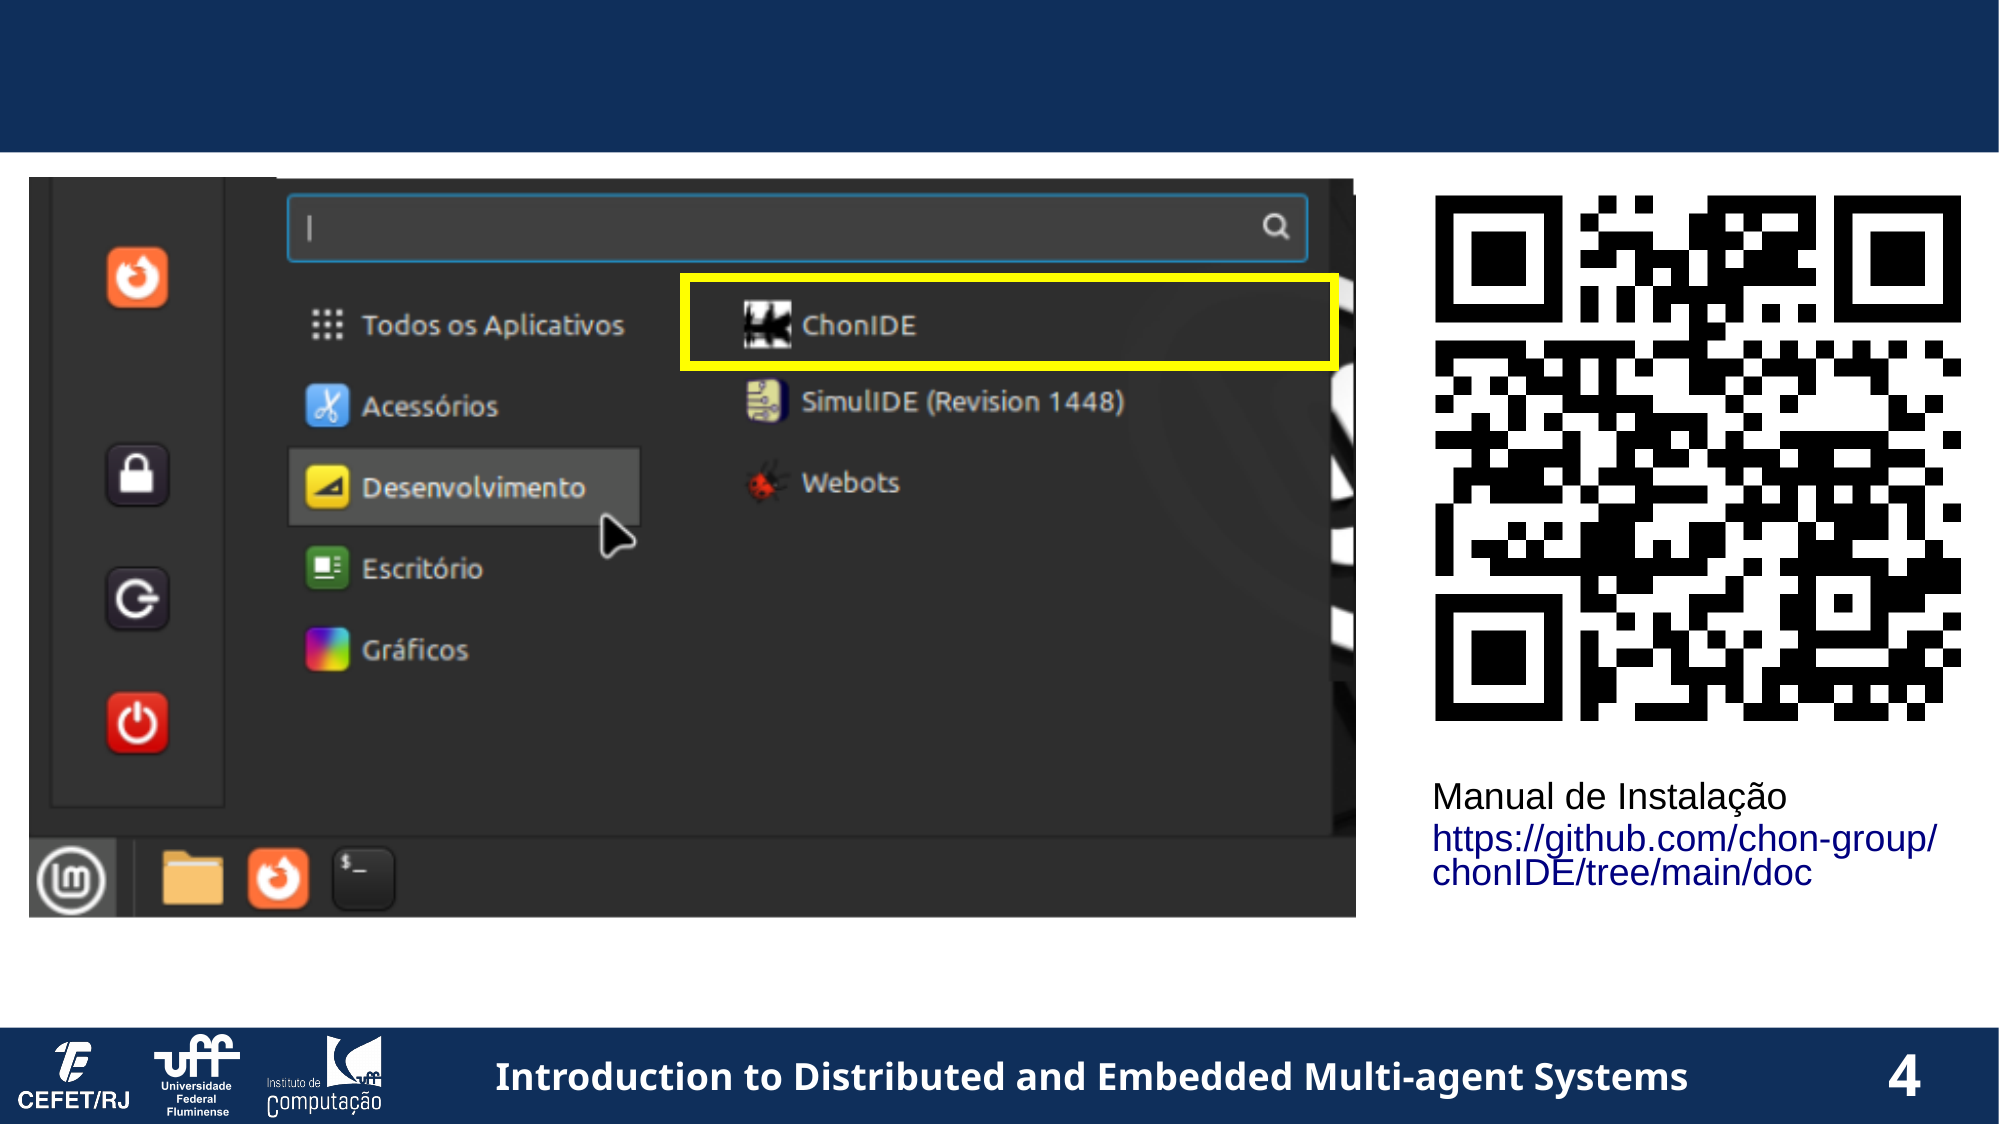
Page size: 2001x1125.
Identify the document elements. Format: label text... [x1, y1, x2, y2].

text_box Manual de Instalaçãohttps://github.com/chon-group/chonIDE/tree/main/doc [1417, 767, 1961, 975]
picture [18, 1021, 129, 1125]
picture [153, 1033, 241, 1121]
picture [265, 1033, 383, 1118]
picture [29, 177, 1356, 926]
picture [1417, 177, 1979, 739]
